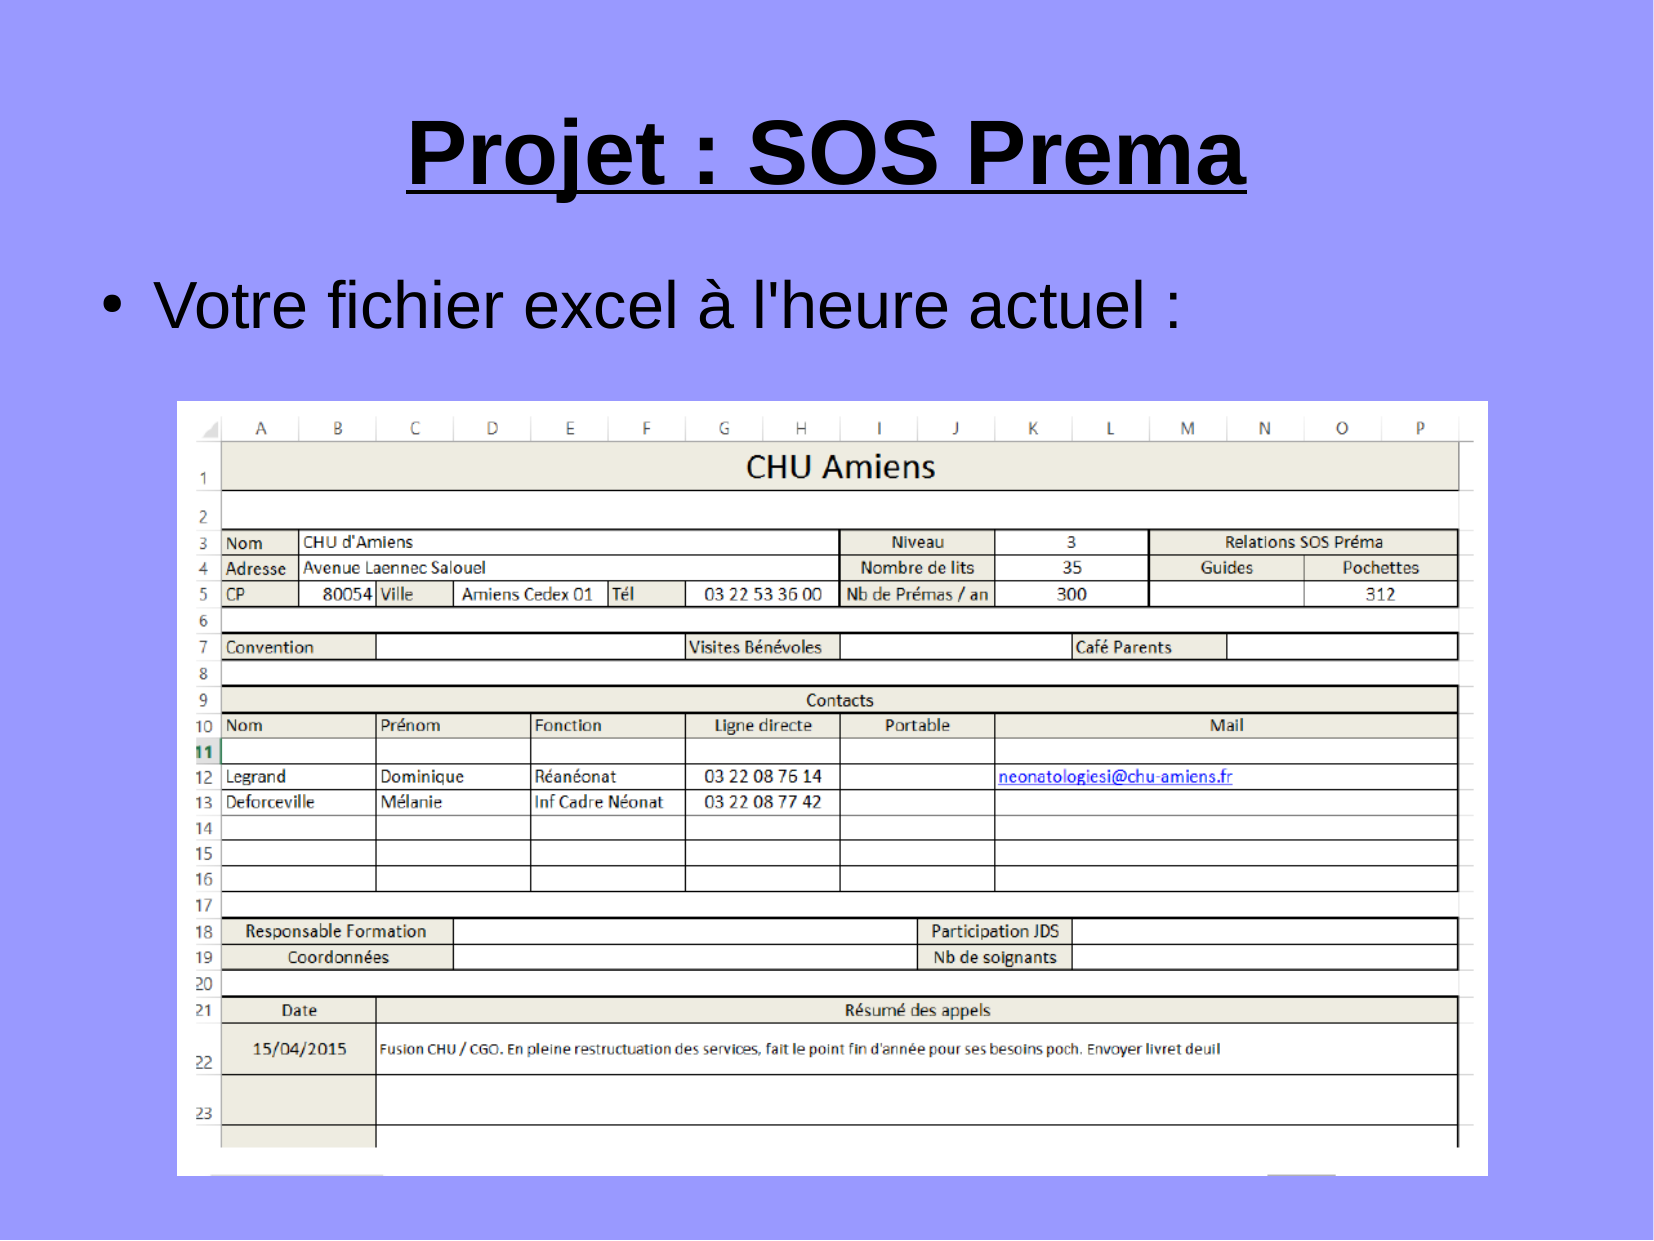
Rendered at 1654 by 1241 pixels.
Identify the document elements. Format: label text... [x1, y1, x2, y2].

list Votre fichier excel à l'heure actuel : [82, 268, 1571, 1087]
picture [177, 1087, 1488, 1176]
title Projet : SOS Prema [82, 49, 1571, 257]
